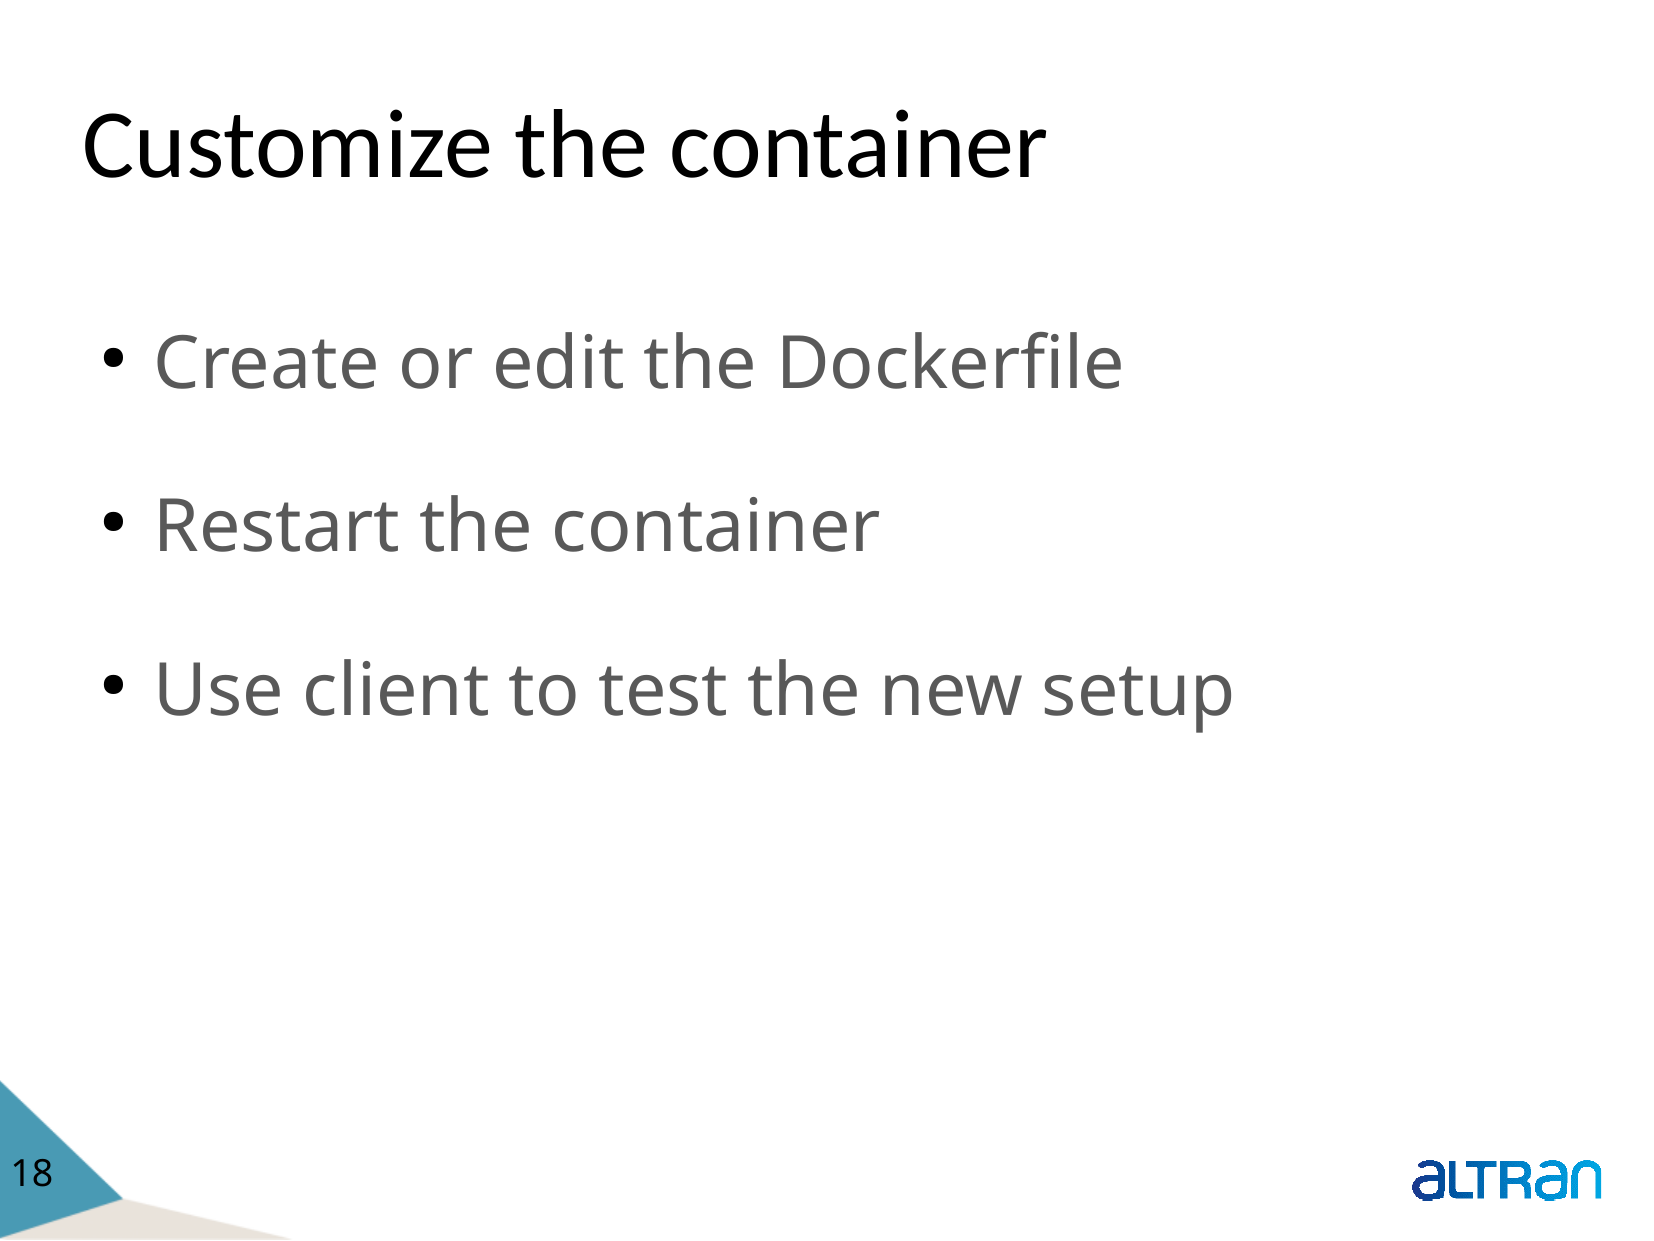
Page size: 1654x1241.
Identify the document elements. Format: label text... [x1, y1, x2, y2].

picture [0, 1072, 316, 1240]
picture [1543, 1182, 1560, 1193]
picture [1555, 1160, 1602, 1201]
picture [1412, 1160, 1559, 1201]
list Create or edit the Dockerfile Restart the container Use client to test the new setup [82, 290, 1571, 1010]
picture [1595, 1160, 1602, 1167]
title Customize the container [82, 49, 1571, 257]
